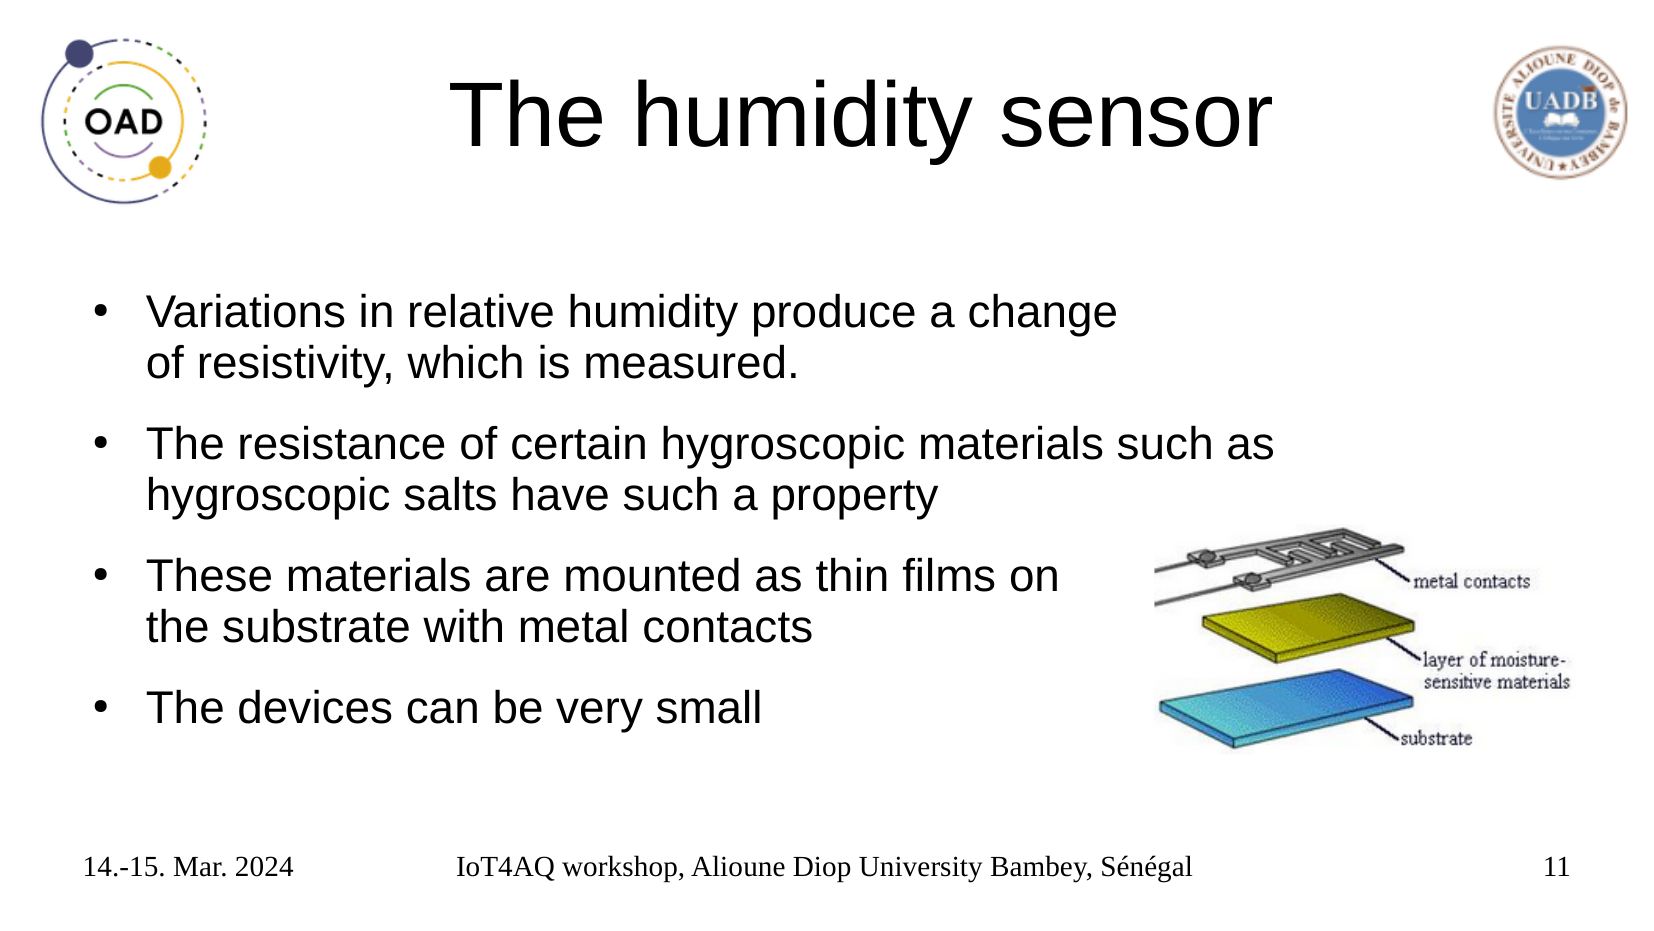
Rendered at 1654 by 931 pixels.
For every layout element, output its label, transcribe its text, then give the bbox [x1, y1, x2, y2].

picture [1482, 37, 1641, 188]
picture [0, 24, 242, 225]
picture [1114, 487, 1613, 786]
title The humidity sensor [278, 37, 1446, 193]
list Variations in relative humidity produce a change of resistivity, which is measured. The resistance of certain hygroscopic materials such as hygroscopic salts have such a property These materials are mounted as thin films on the substrate with metal contacts The devices can be very small [75, 285, 1564, 826]
